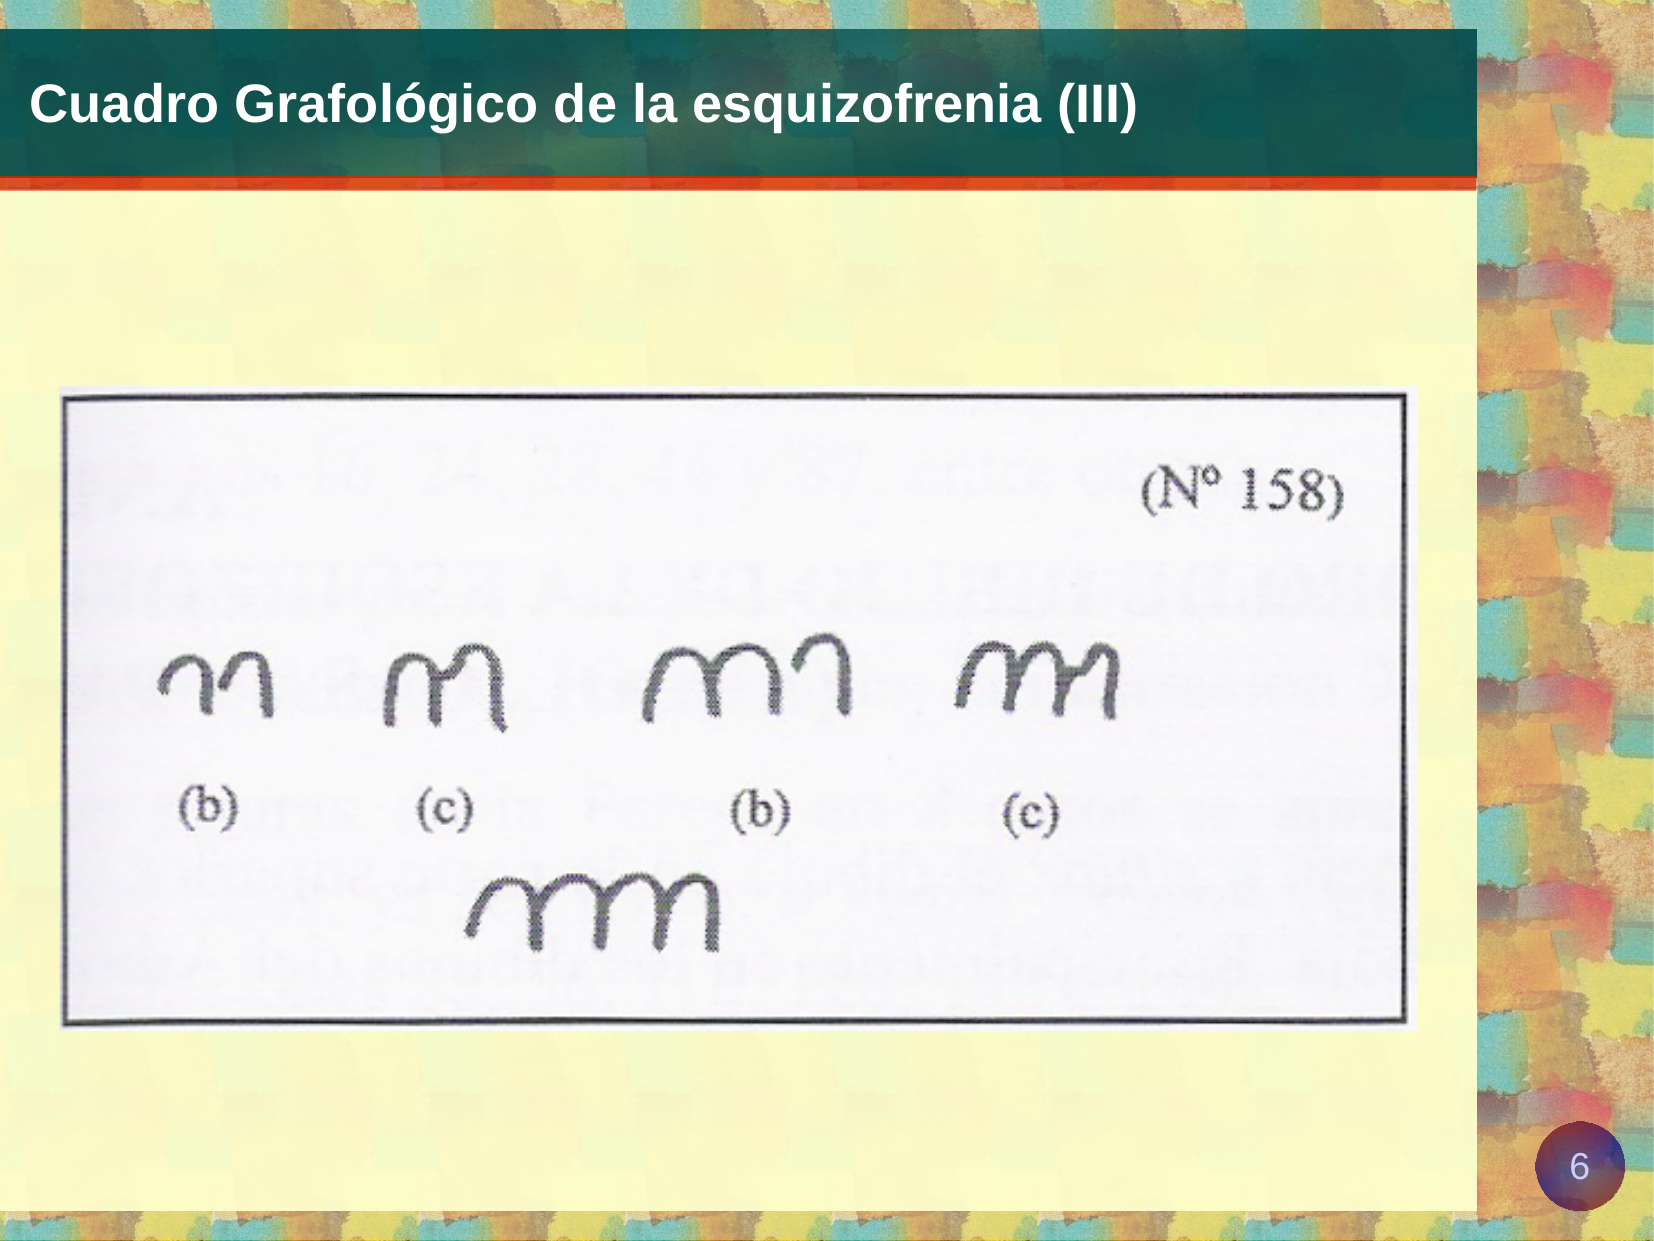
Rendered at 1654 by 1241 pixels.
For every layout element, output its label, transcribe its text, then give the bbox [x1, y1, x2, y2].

title Cuadro Grafológico de la esquizofrenia (III) [29, 59, 1447, 148]
picture [59, 386, 1418, 1031]
